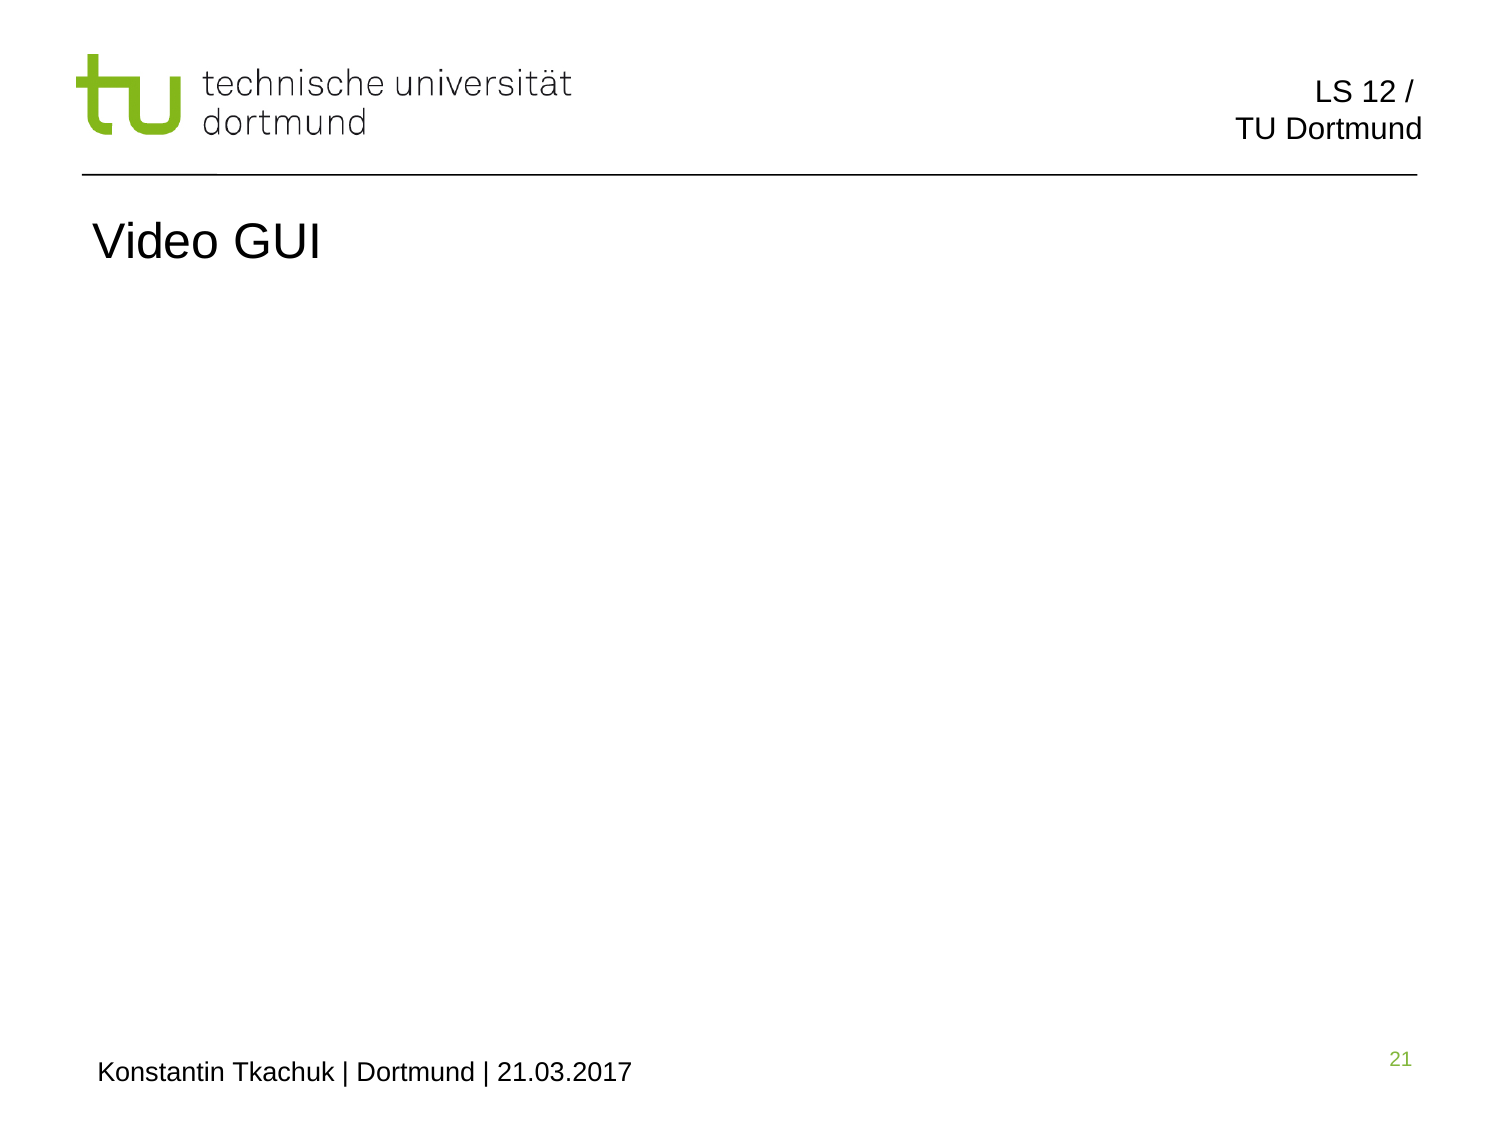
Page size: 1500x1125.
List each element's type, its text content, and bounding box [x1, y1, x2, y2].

title Video GUI [77, 183, 1411, 295]
picture [76, 54, 573, 145]
text_box Konstantin Tkachuk | Dortmund | 21.03.2017 [82, 1046, 733, 1083]
